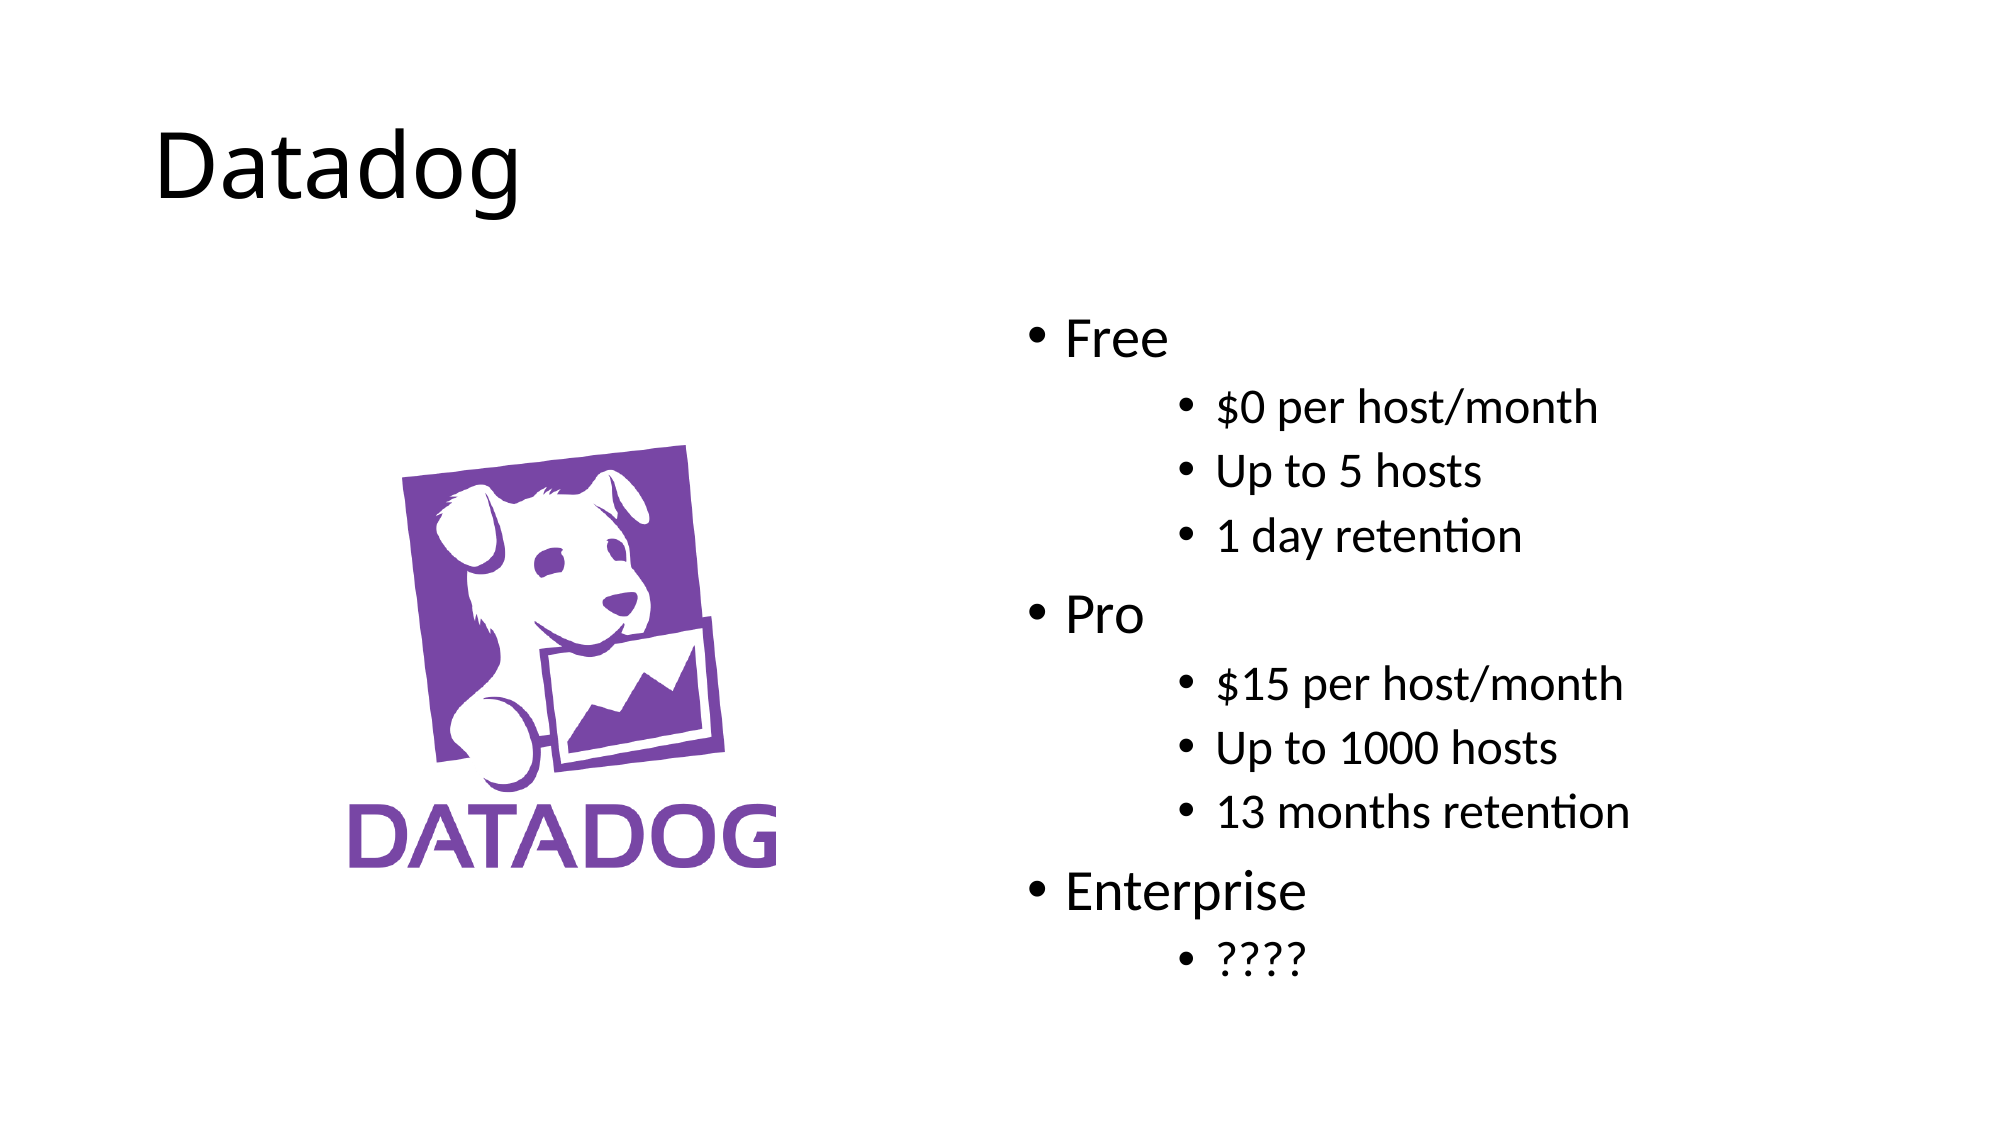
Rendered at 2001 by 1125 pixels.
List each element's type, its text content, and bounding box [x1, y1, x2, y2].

picture [137, 433, 988, 880]
list Free $0 per host/month Up to 5 hosts 1 day retention Pro $15 per host/month Up to 1000 hosts 13 months retention Enterprise ???? [1012, 299, 1863, 1014]
title Datadog [137, 59, 1863, 278]
